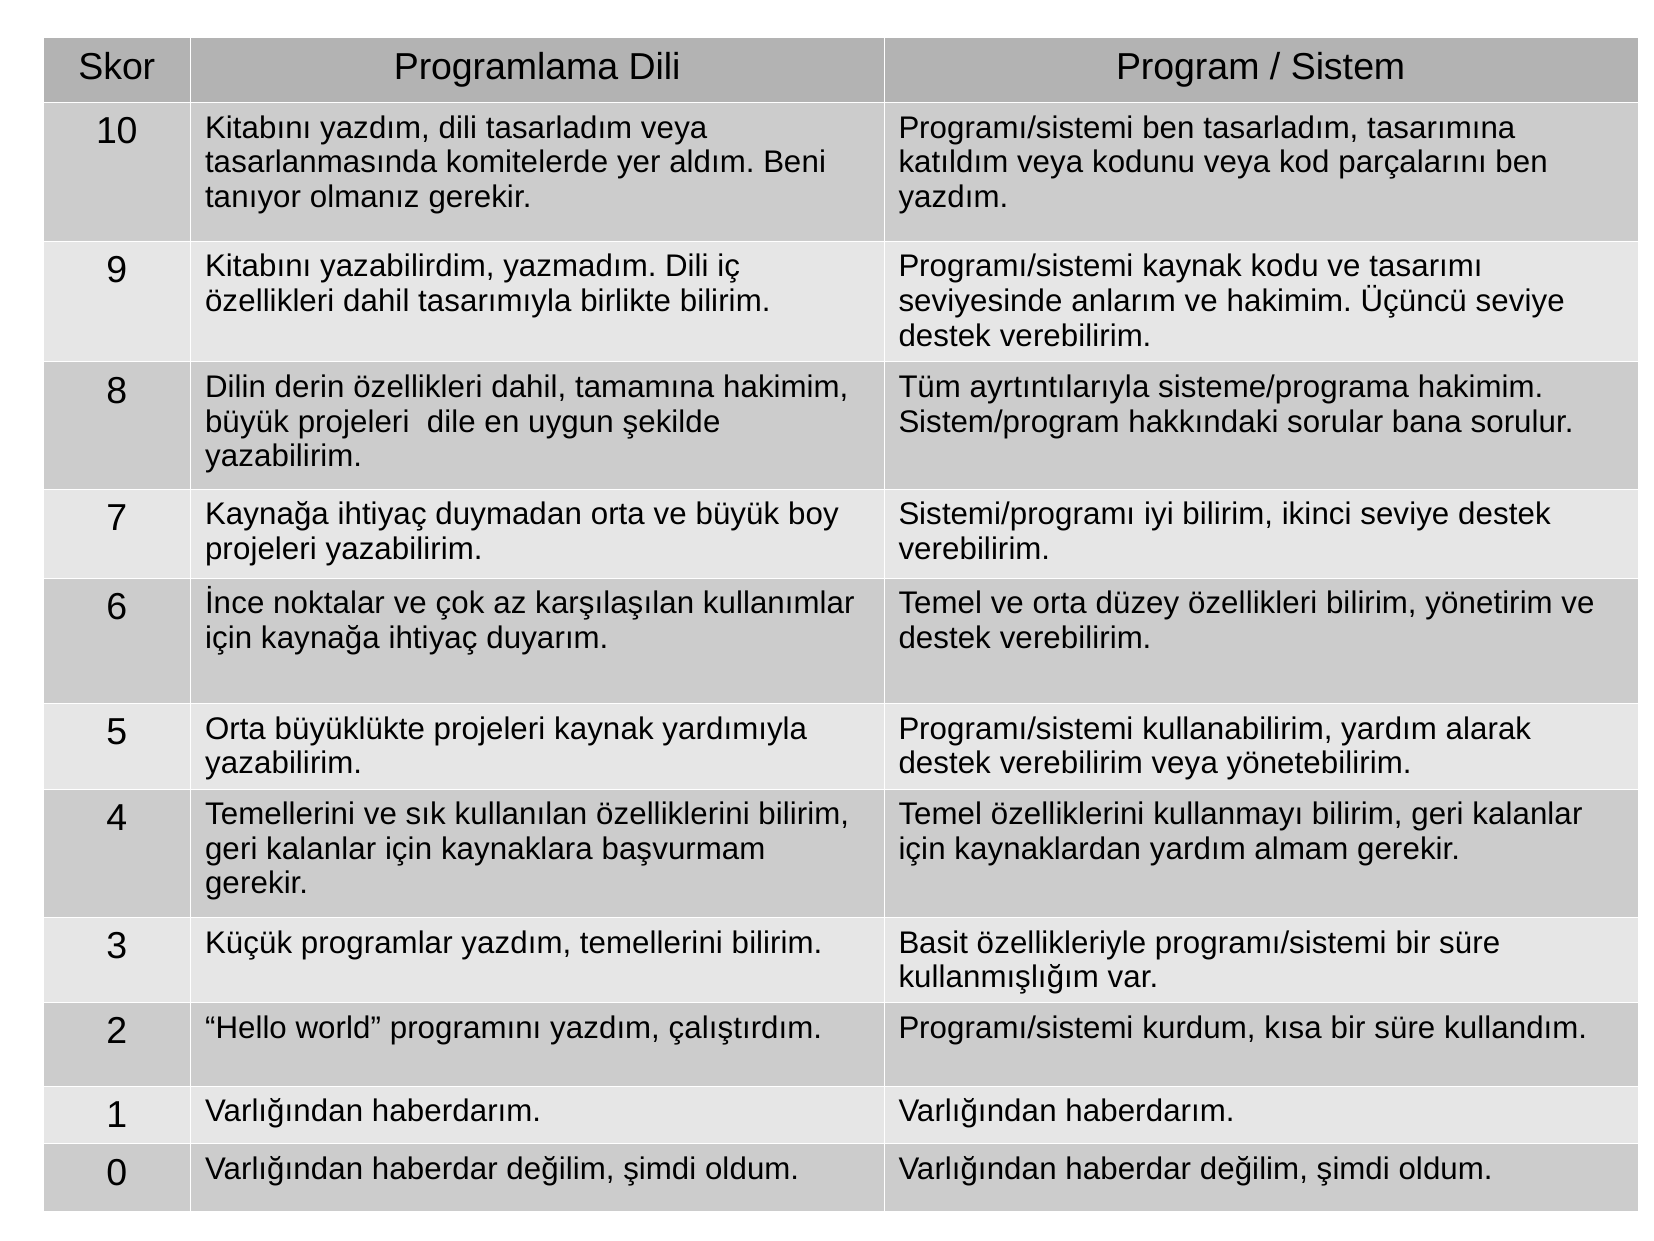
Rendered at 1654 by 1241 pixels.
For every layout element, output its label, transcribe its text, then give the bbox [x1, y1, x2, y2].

table_cell Programı/sistemi kaynak kodu ve tasarımı seviyesinde anlarım ve hakimim. Üçüncü seviye destek verebilirim. [885, 242, 1638, 361]
table_cell Varlığından haberdar değilim, şimdi oldum. [191, 1144, 884, 1211]
table_cell Sistemi/programı iyi bilirim, ikinci seviye destek verebilirim. [885, 490, 1638, 578]
table_cell Tüm ayrtıntılarıyla sisteme/programa hakimim. Sistem/program hakkındaki sorular bana sorulur. [885, 362, 1638, 489]
table_cell 7 [44, 490, 190, 578]
table_cell “Hello world” programını yazdım, çalıştırdım. [191, 1003, 884, 1086]
table_cell Kitabını yazdım, dili tasarladım veya tasarlanmasında komitelerde yer aldım. Beni tanıyor olmanız gerekir. [191, 103, 884, 241]
table_cell 10 [44, 103, 190, 241]
table_cell Kitabını yazabilirdim, yazmadım. Dili iç özellikleri dahil tasarımıyla birlikte bilirim. [191, 242, 884, 361]
table_header Programlama Dili [191, 38, 884, 102]
table_cell Temel ve orta düzey özellikleri bilirim, yönetirim ve destek verebilirim. [885, 579, 1638, 703]
table_cell 8 [44, 362, 190, 489]
table_cell Varlığından haberdarım. [885, 1087, 1638, 1143]
table_cell Temel özelliklerini kullanmayı bilirim, geri kalanlar için kaynaklardan yardım almam gerekir. [885, 790, 1638, 917]
table_cell 3 [44, 918, 190, 1002]
table_cell Basit özellikleriyle programı/sistemi bir süre kullanmışlığım var. [885, 918, 1638, 1002]
table_cell Programı/sistemi kullanabilirim, yardım alarak destek verebilirim veya yönetebilirim. [885, 704, 1638, 789]
table_header Skor [44, 38, 190, 102]
table_cell Dilin derin özellikleri dahil, tamamına hakimim, büyük projeleri dile en uygun şekilde yazabilirim. [191, 362, 884, 489]
table_cell 5 [44, 704, 190, 789]
table_header Program / Sistem [885, 38, 1638, 102]
table_cell Programı/sistemi ben tasarladım, tasarımına katıldım veya kodunu veya kod parçalarını ben yazdım. [885, 103, 1638, 241]
table_cell 1 [44, 1087, 190, 1143]
table_cell Temellerini ve sık kullanılan özelliklerini bilirim, geri kalanlar için kaynaklara başvurmam gerekir. [191, 790, 884, 917]
table_cell Orta büyüklükte projeleri kaynak yardımıyla yazabilirim. [191, 704, 884, 789]
table_cell Programı/sistemi kurdum, kısa bir süre kullandım. [885, 1003, 1638, 1086]
table_cell Küçük programlar yazdım, temellerini bilirim. [191, 918, 884, 1002]
table_cell 2 [44, 1003, 190, 1086]
table_cell Varlığından haberdar değilim, şimdi oldum. [885, 1144, 1638, 1211]
table_cell 4 [44, 790, 190, 917]
table_cell 0 [44, 1144, 190, 1211]
table_cell Kaynağa ihtiyaç duymadan orta ve büyük boy projeleri yazabilirim. [191, 490, 884, 578]
table_cell İnce noktalar ve çok az karşılaşılan kullanımlar için kaynağa ihtiyaç duyarım. [191, 579, 884, 703]
table_cell 9 [44, 242, 190, 361]
table_cell 6 [44, 579, 190, 703]
table_cell Varlığından haberdarım. [191, 1087, 884, 1143]
